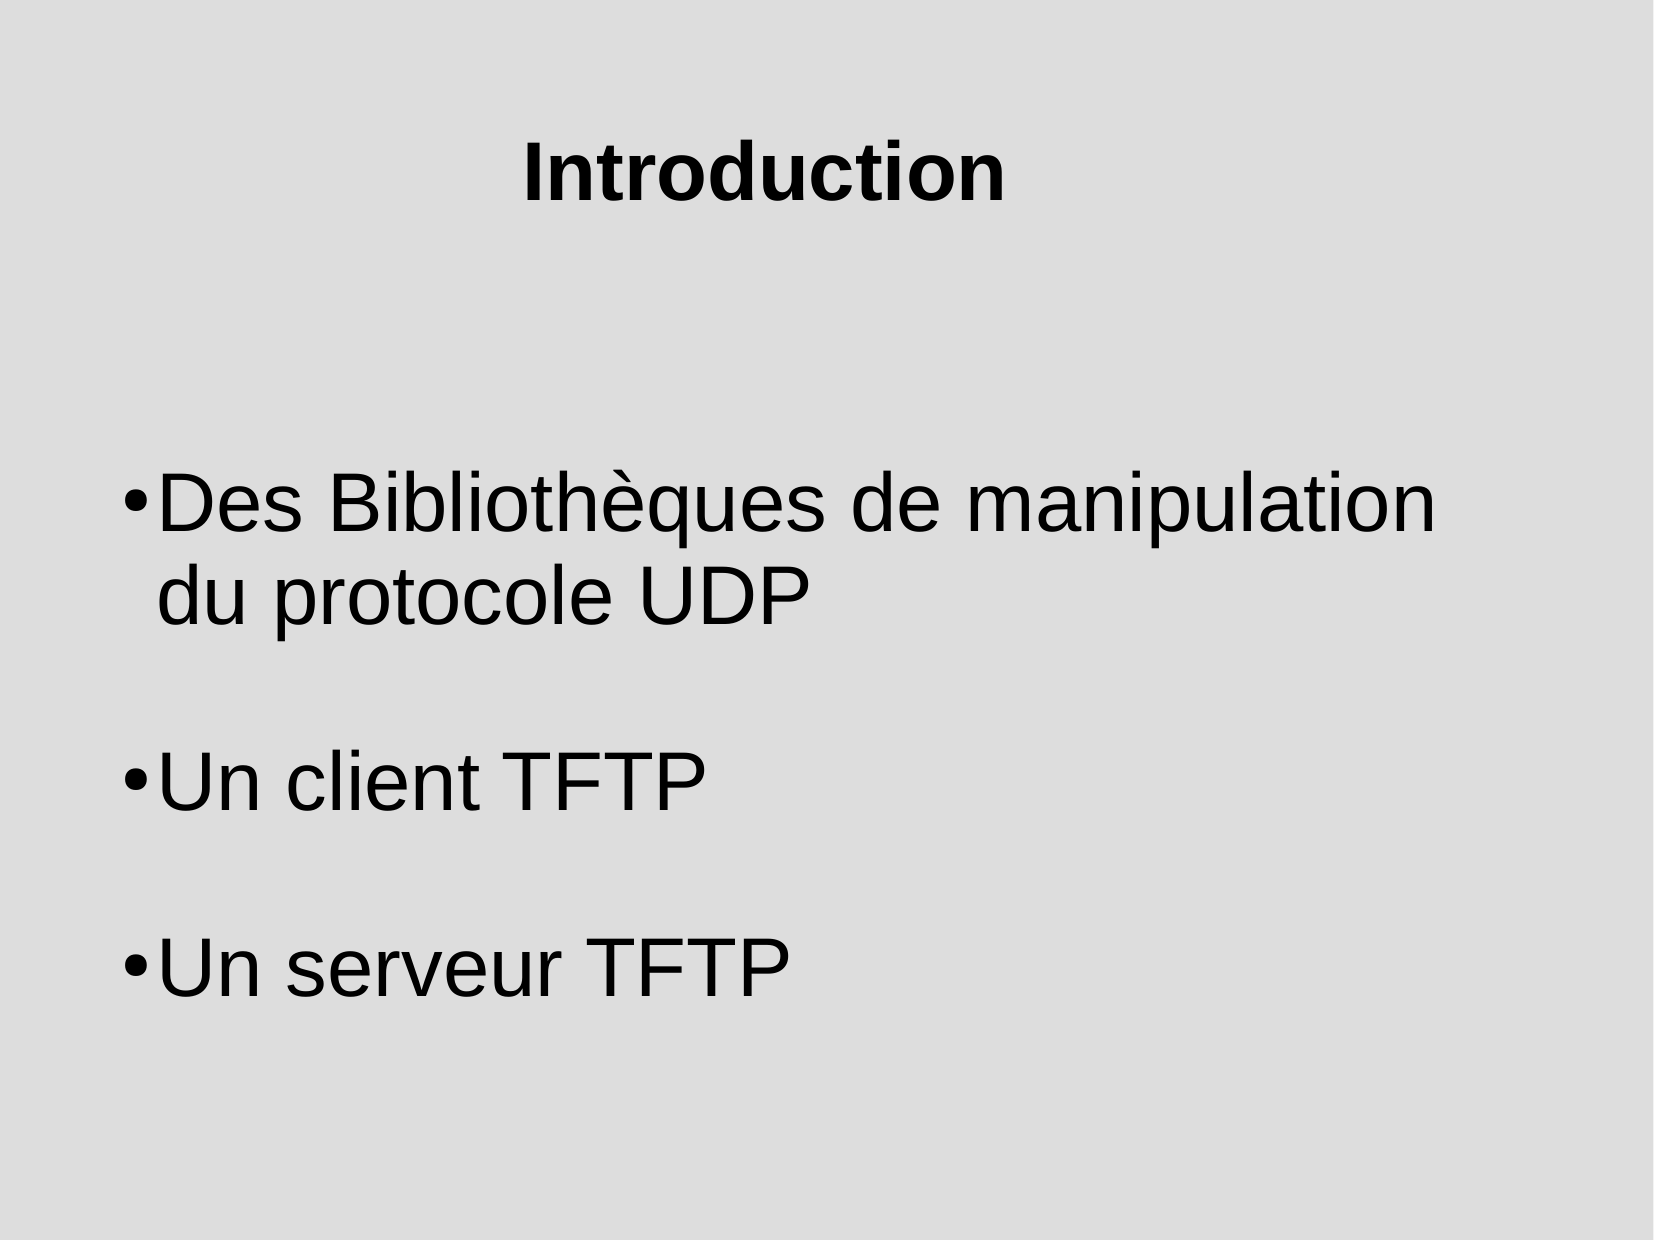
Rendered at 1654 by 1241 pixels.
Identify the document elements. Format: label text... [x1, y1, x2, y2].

text_box Des Bibliothèques de manipulation du protocole UDP Un client TFTP Un serveur TFTP [106, 448, 1536, 1024]
text_box Introduction [507, 118, 1087, 227]
